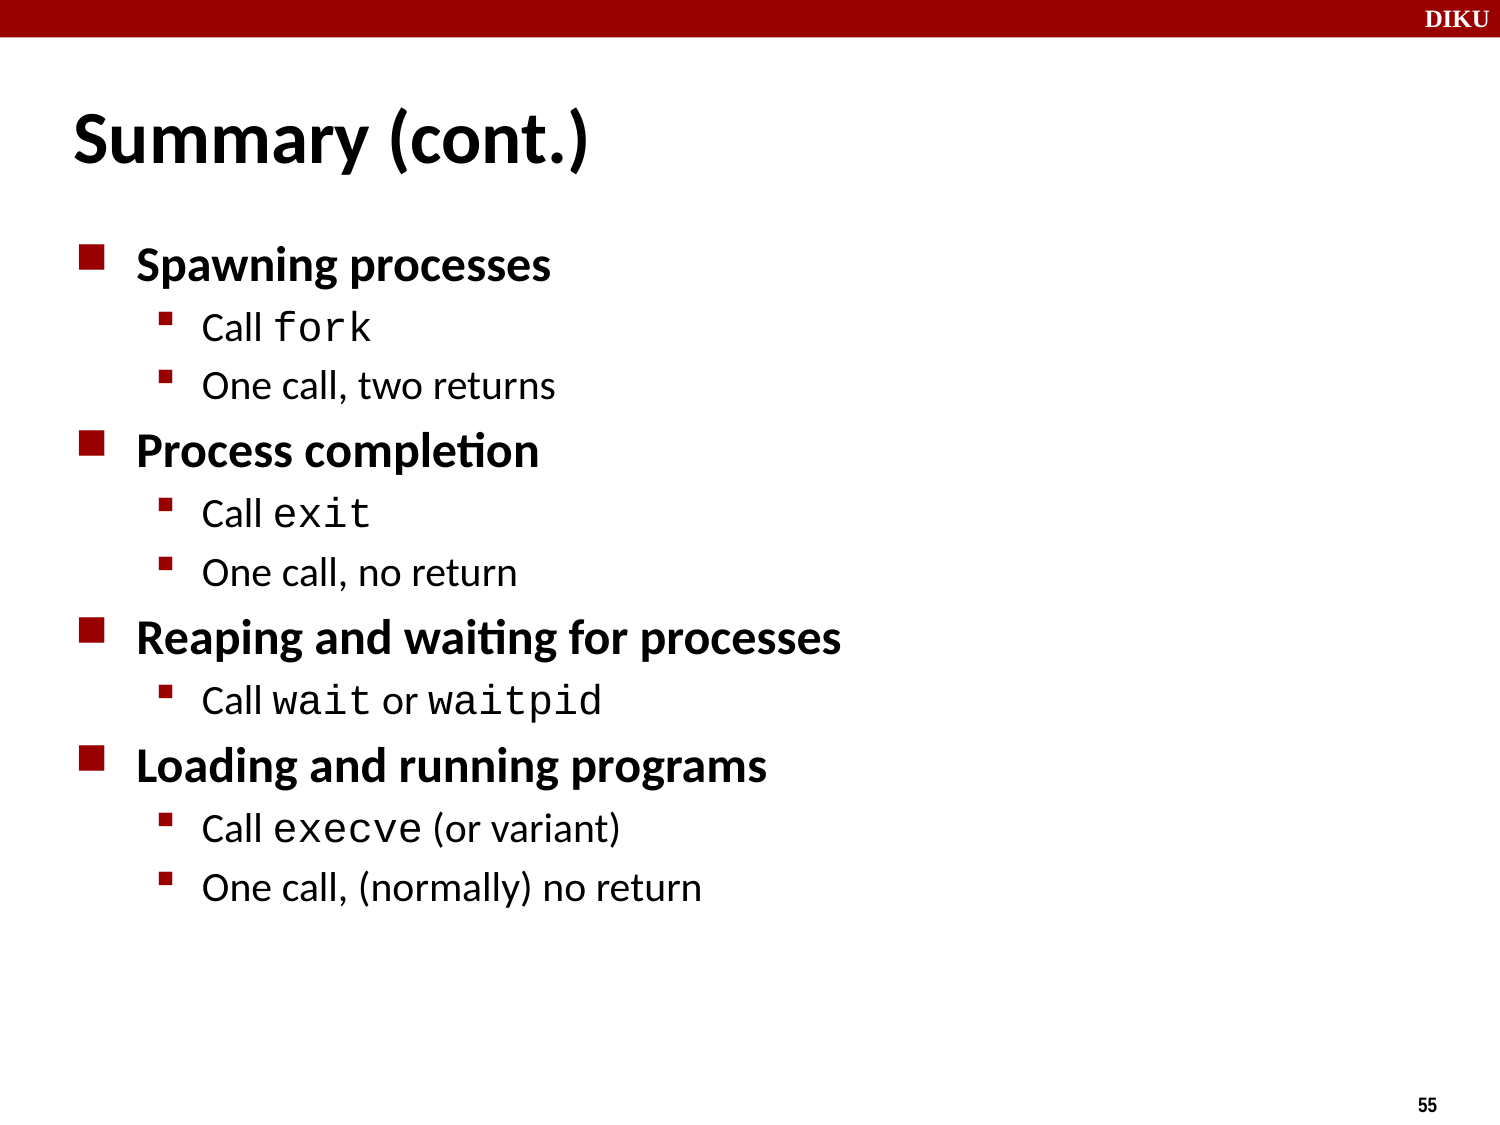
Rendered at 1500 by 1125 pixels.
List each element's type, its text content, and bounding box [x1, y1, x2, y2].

title Summary (cont.) [58, 71, 1304, 197]
list Spawning processes Call fork One call, two returns Process completion Call exit One call, no return Reaping and waiting for processes Call wait or waitpid Loading and running programs Call execve (or variant) One call, (normally) no return [65, 223, 1361, 1040]
